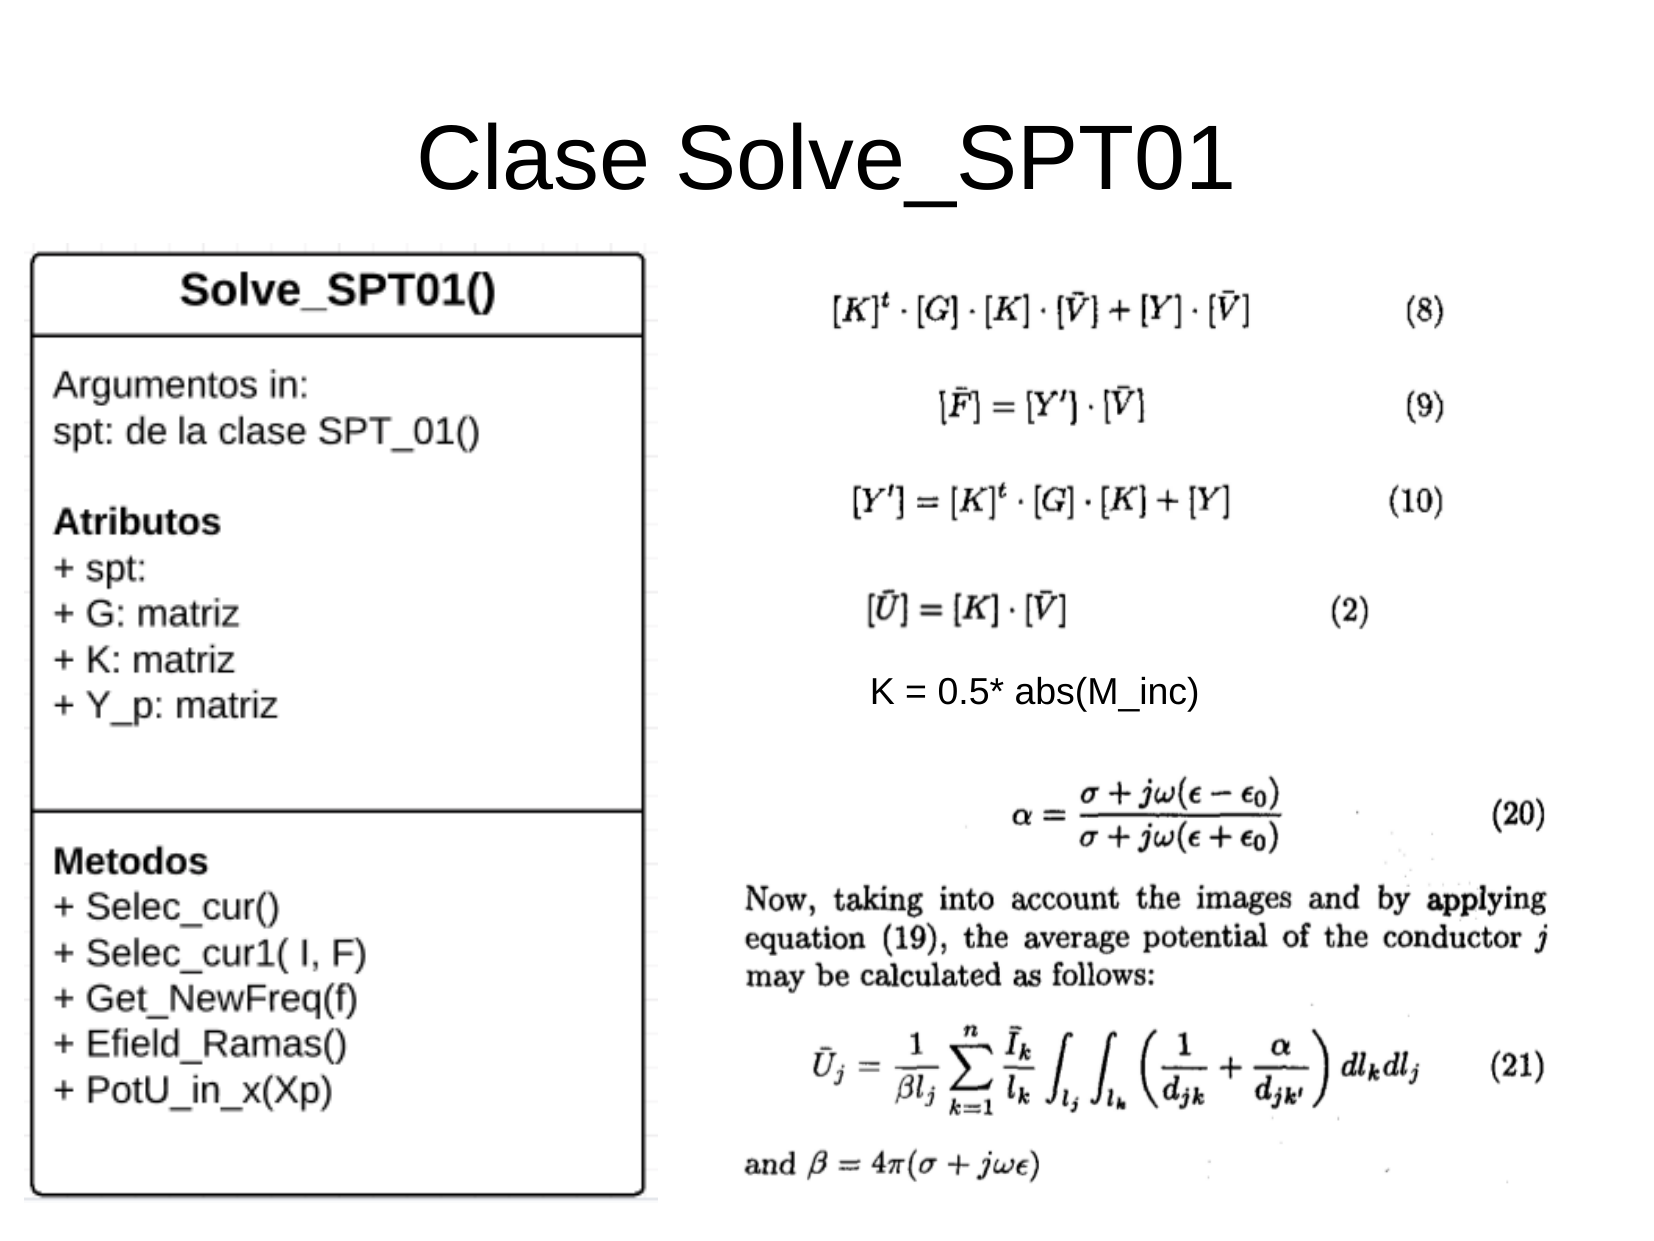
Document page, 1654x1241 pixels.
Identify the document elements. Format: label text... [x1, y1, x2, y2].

picture [780, 239, 1455, 533]
text_box Clase Solve_SPT01 [82, 49, 1571, 257]
picture [851, 552, 1380, 645]
text_box K = 0.5* abs(M_inc) [854, 659, 1395, 717]
picture [24, 243, 658, 1203]
picture [720, 749, 1563, 1185]
